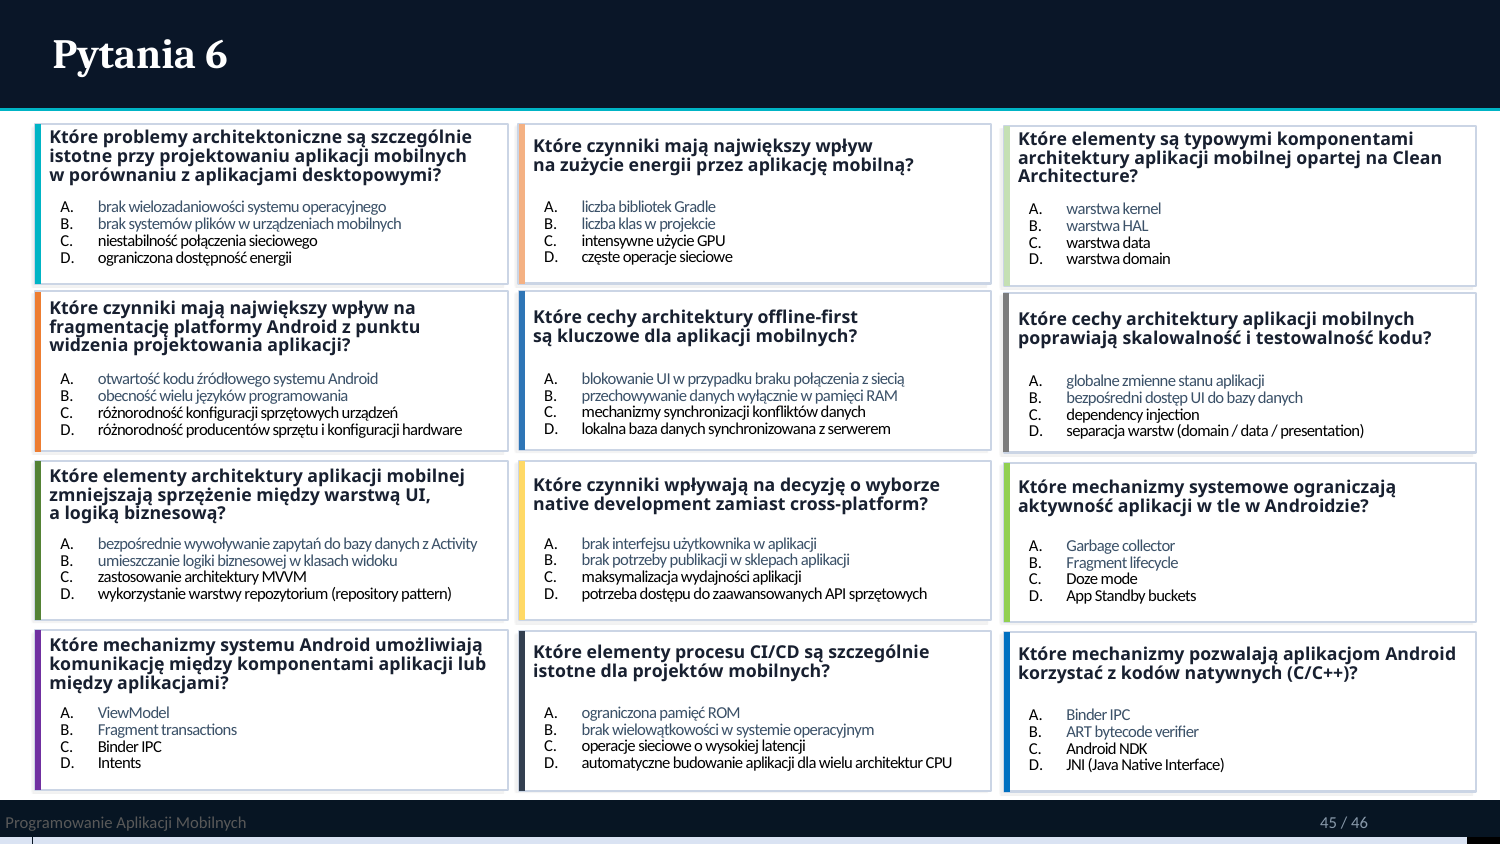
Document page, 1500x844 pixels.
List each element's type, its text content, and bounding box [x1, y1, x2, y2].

text_box brak wielozadaniowości systemu operacyjnego brak systemów plików w urządzeniach mobilnych niestabilność połączenia sieciowego ograniczona dostępność energii [60, 184, 486, 284]
text_box liczba bibliotek Gradle liczba klas w projekcie intensywne użycie GPU częste operacje sieciowe [544, 183, 970, 284]
text_box Które elementy procesu CI/CD są szczególnie istotne dla projektów mobilnych? [533, 634, 988, 693]
text_box [0, 0, 1500, 111]
text_box [1003, 293, 1476, 452]
text_box blokowanie UI w przypadku braku połączenia z siecią przechowywanie danych wyłącznie w pamięci RAM mechanizmy synchronizacji konfliktów danych lokalna baza danych synchronizowana z serwerem [544, 355, 970, 456]
text_box brak interfejsu użytkownika w aplikacji brak potrzeby publikacji w sklepach aplikacji maksymalizacja wydajności aplikacji potrzeba dostępu do zaawansowanych API sprzętowych [544, 520, 970, 620]
text_box [35, 630, 508, 790]
text_box Pytania 6 [53, 9, 1447, 102]
text_box [35, 124, 508, 284]
text_box [1004, 126, 1476, 286]
text_box Które czynniki mają największy wpływ na fragmentację platformy Android z punktu widzenia projektowania aplikacji? [49, 299, 504, 359]
text_box [518, 124, 991, 284]
text_box otwartość kodu źródłowego systemu Android obecność wielu języków programowania różnorodność konfiguracji sprzętowych urządzeń różnorodność producentów sprzętu i konfiguracji hardware [60, 355, 486, 456]
text_box [1004, 463, 1476, 622]
text_box [519, 291, 991, 450]
text_box Które mechanizmy systemowe ograniczają aktywność aplikacji w tle w Androidzie? [1018, 469, 1473, 529]
text_box [35, 461, 508, 620]
text_box [519, 461, 991, 620]
text_box Które mechanizmy systemu Android umożliwiają komunikację między komponentami aplikacji lub między aplikacjami? [49, 637, 504, 696]
text_box ViewModel Fragment transactions Binder IPC Intents [60, 690, 486, 790]
text_box [519, 631, 991, 791]
text_box Które elementy architektury aplikacji mobilnej zmniejszają sprzężenie między warstwą UI, a logiką biznesową? [49, 468, 504, 527]
text_box Binder IPC ART bytecode verifier Android NDK JNI (Java Native Interface) [1029, 691, 1455, 792]
text_box [0, 801, 1500, 844]
text_box [1004, 632, 1476, 792]
text_box warstwa kernel warstwa HAL warstwa data warstwa domain [1029, 185, 1455, 286]
text_box Garbage collector Fragment lifecycle Doze mode App Standby buckets [1029, 522, 1455, 623]
text_box 45 / 46 [1320, 804, 1455, 840]
text_box Które cechy architektury aplikacji mobilnych poprawiają skalowalność i testowalność kodu? [1018, 301, 1473, 360]
text_box Które cechy architektury offline-first są kluczowe dla aplikacji mobilnych? [533, 299, 988, 358]
text_box Które problemy architektoniczne są szczególnie istotne przy projektowaniu aplikacji mobilnych w porównaniu z aplikacjami desktopowymi? [49, 129, 504, 188]
text_box bezpośrednie wywoływanie zapytań do bazy danych z Activity umieszczanie logiki biznesowej w klasach widoku zastosowanie architektury MVVM wykorzystanie warstwy repozytorium (repository pattern) [60, 520, 486, 621]
text_box Programowanie Aplikacji Mobilnych [5, 807, 598, 836]
text_box [35, 291, 508, 452]
text_box ograniczona pamięć ROM brak wielowątkowości w systemie operacyjnym operacje sieciowe o wysokiej latencji automatyczne budowanie aplikacji dla wielu architektur CPU [544, 689, 970, 790]
text_box globalne zmienne stanu aplikacji bezpośredni dostęp UI do bazy danych dependency injection separacja warstw (domain / data / presentation) [1029, 357, 1455, 458]
text_box Które czynniki mają największy wpływ na zużycie energii przez aplikację mobilną? [533, 129, 988, 188]
text_box Które czynniki wpływają na decyzję o wyborze native development zamiast cross-platform? [533, 467, 988, 526]
text_box Które mechanizmy pozwalają aplikacjom Android korzystać z kodów natywnych (C/C++)? [1018, 636, 1473, 696]
text_box Które elementy są typowymi komponentami architektury aplikacji mobilnej opartej na Clean Architecture? [1018, 131, 1473, 190]
